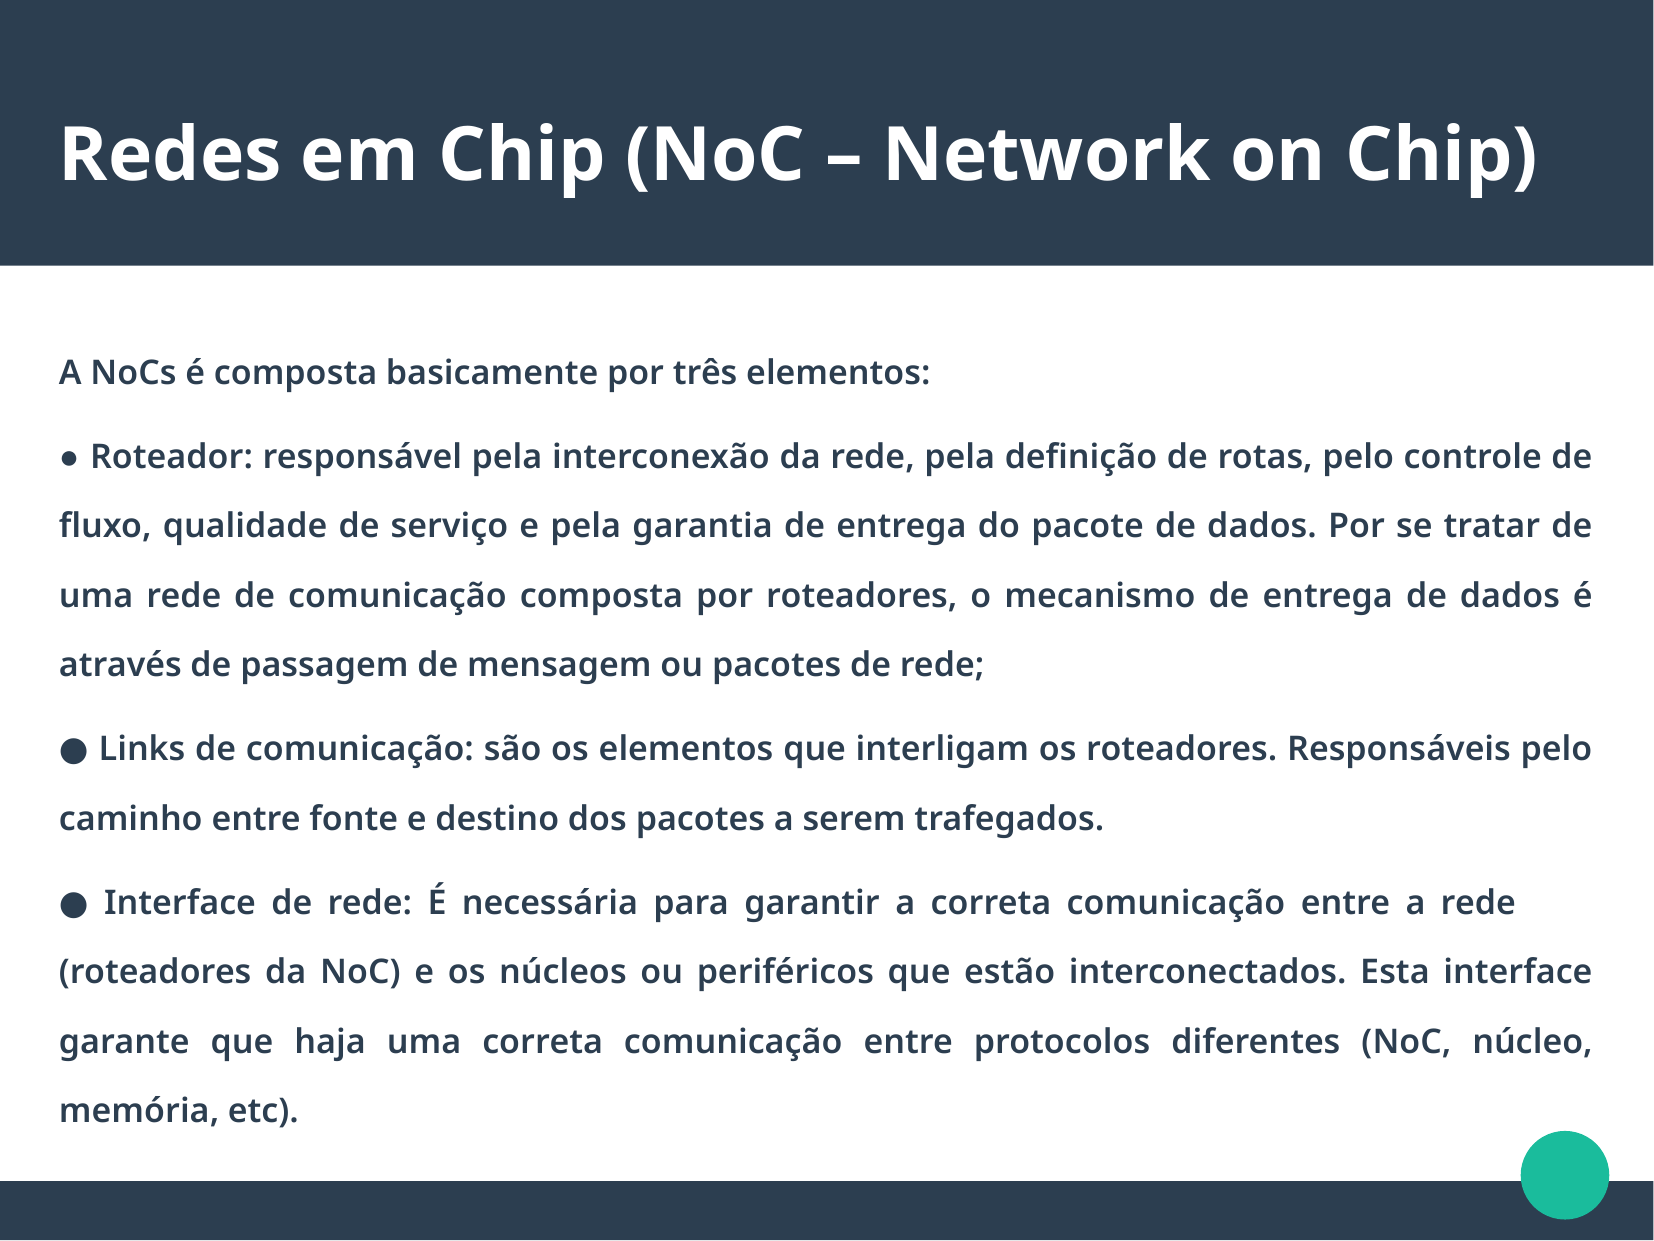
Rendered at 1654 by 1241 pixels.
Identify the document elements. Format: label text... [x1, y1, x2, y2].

title Redes em Chip (NoC – Network on Chip) [59, 49, 1595, 207]
list A NoCs é composta basicamente por três elementos: ● Roteador: responsável pela interconexão da rede, pela definição de rotas, pelo controle de fluxo, qualidade de serviço e pela garantia de entrega do pacote de dados. Por se tratar de uma rede de comunicação composta por roteadores, o mecanismo de entrega de dados é através de passagem de mensagem ou pacotes de rede; ● Links de comunicação: são os elementos que interligam os roteadores. Responsáveis pelo caminho entre fonte e destino dos pacotes a serem trafegados. ● Interface de rede: É necessária para garantir a correta comunicação entre a rede (roteadores da NoC) e os núcleos ou periféricos que estão interconectados. Esta interface garante que haja uma correta comunicação entre protocolos diferentes (NoC, núcleo, memória, etc). [59, 324, 1595, 1152]
